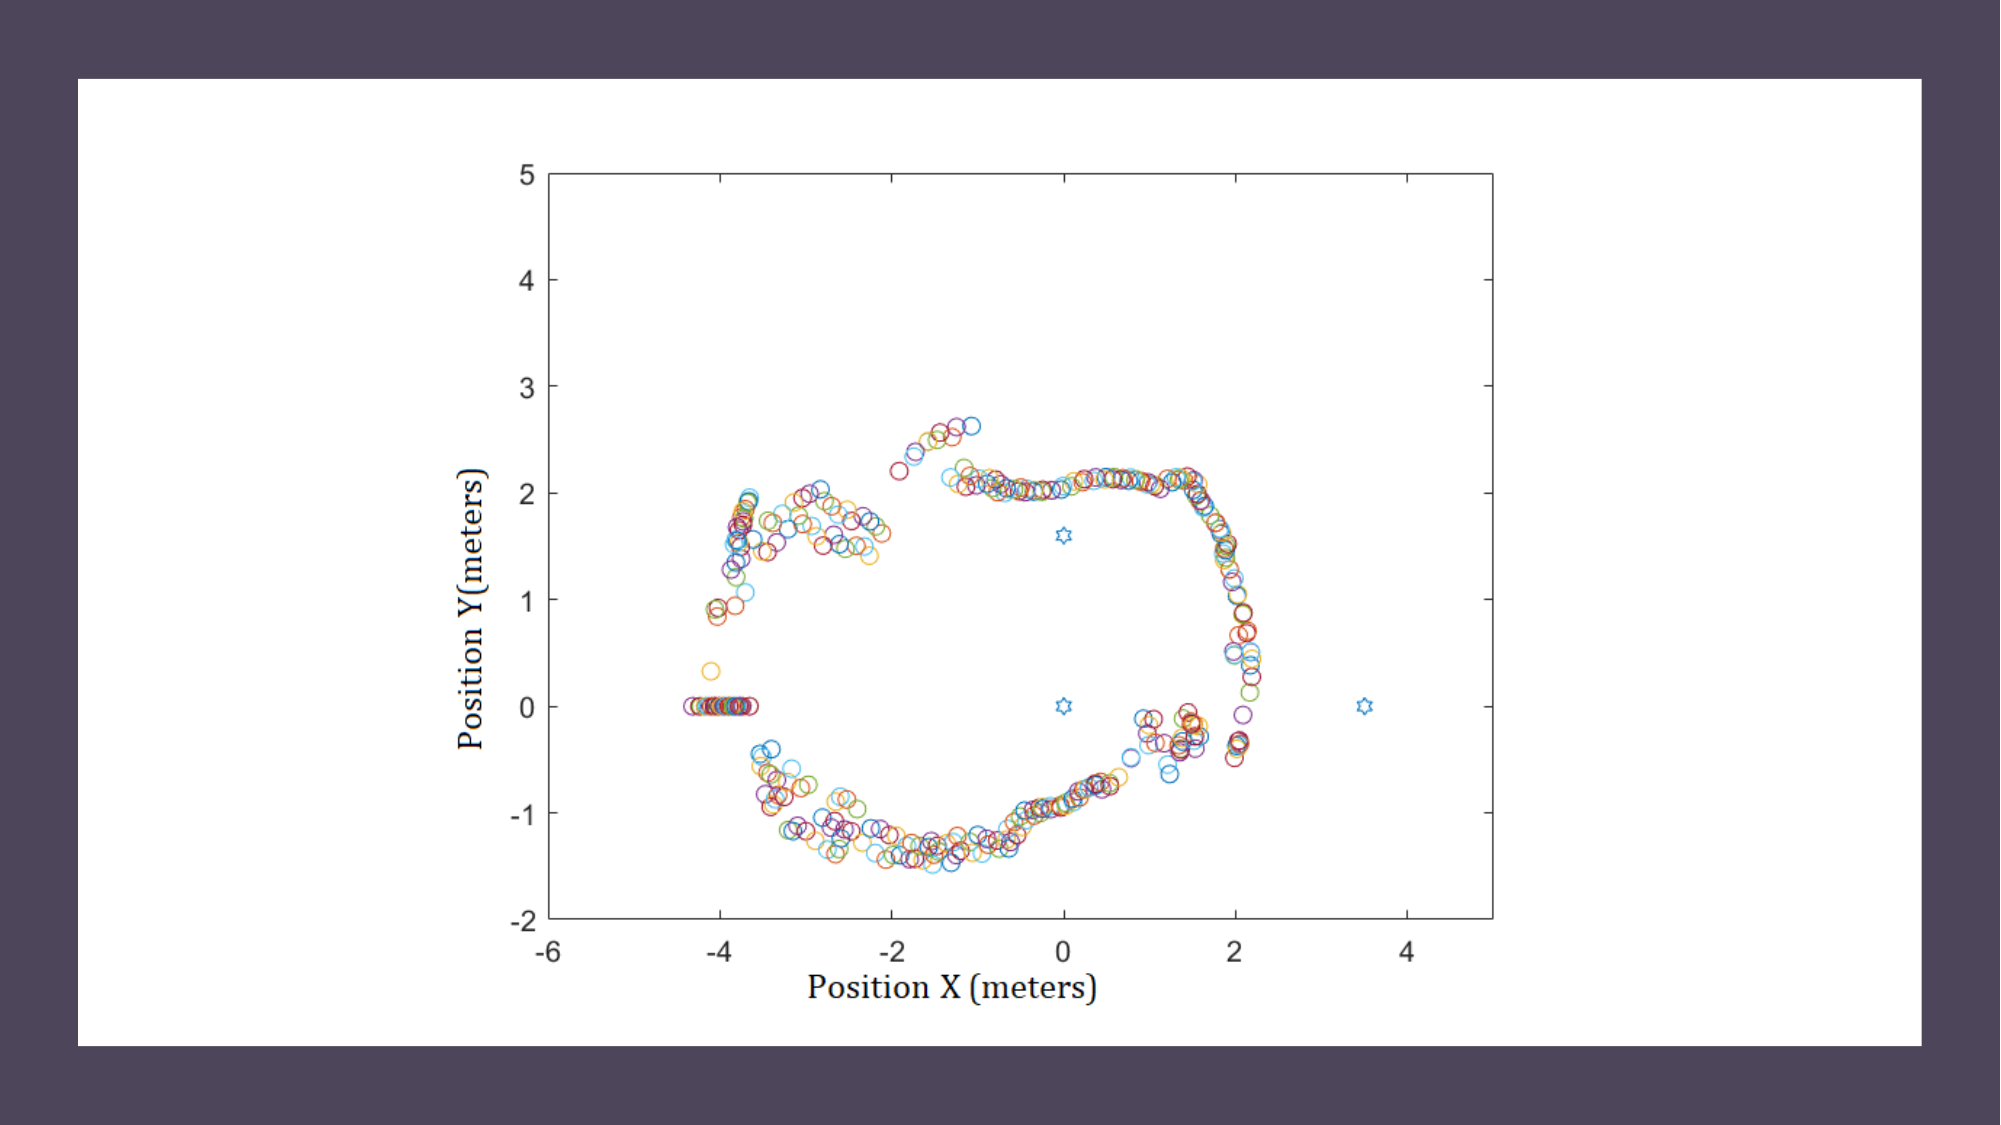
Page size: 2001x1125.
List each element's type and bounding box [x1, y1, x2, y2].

text_box [0, 0, 2000, 1125]
picture [390, 105, 1610, 1020]
